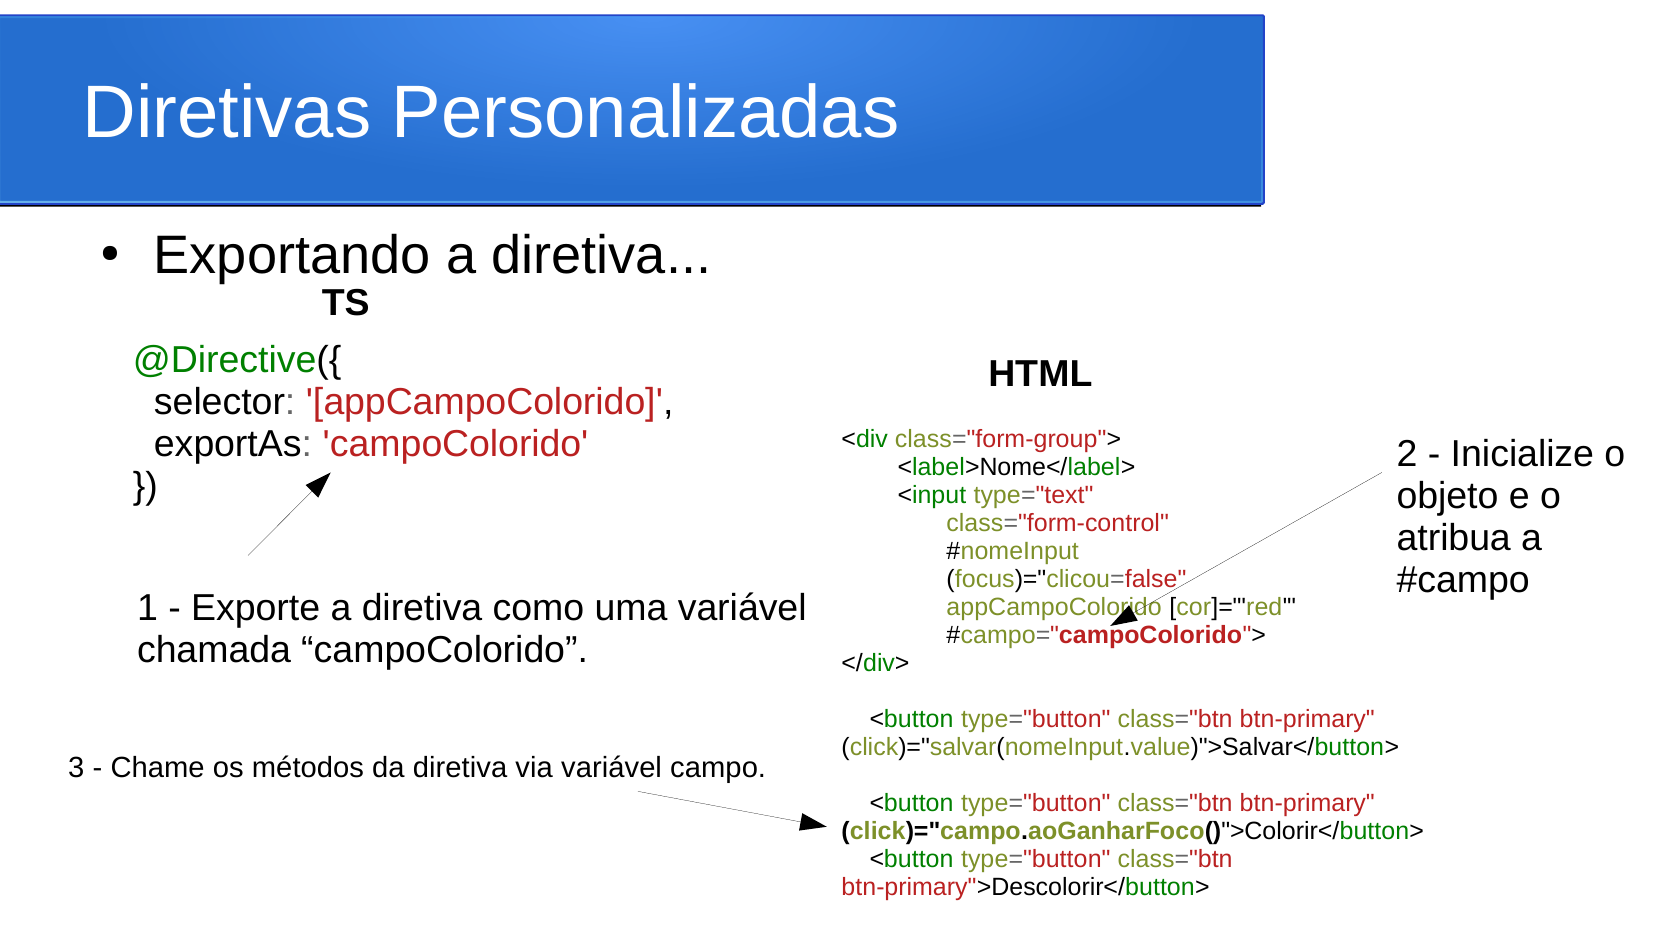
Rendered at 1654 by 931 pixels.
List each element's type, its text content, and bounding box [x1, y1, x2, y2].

title Diretivas Personalizadas [82, 35, 1235, 189]
text_box 2 - Inicialize o objeto e o atribua a #campo [1381, 425, 1641, 608]
text_box 1 - Exporte a diretiva como uma variável chamada “campoColorido”. [122, 578, 822, 678]
text_box HTML [973, 344, 1108, 402]
text_box 3 - Chame os métodos da diretiva via variável campo. [53, 744, 783, 792]
text_box @Directive({ selector: '[appCampoColorido]', exportAs: 'campoColorido' }) [118, 330, 922, 556]
list Exportando a diretiva... [82, 224, 1571, 764]
text_box <div class="form-group"> <label>Nome</label> <input type="text" class="form-control" #nomeInput (focus)="clicou=false" appCampoColorido [cor]="'red'" #campo="campoColorido"> </div> <button type="button" class="btn btn-primary" (click)="salvar(nomeInput.value)">Salvar</button> <button type="button" class="btn btn-primary" (click)="campo.aoGanharFoco()">Colorir</button> <button type="button" class="btn btn-primary">Descolorir</button> [826, 417, 1619, 908]
text_box TS [307, 273, 385, 331]
